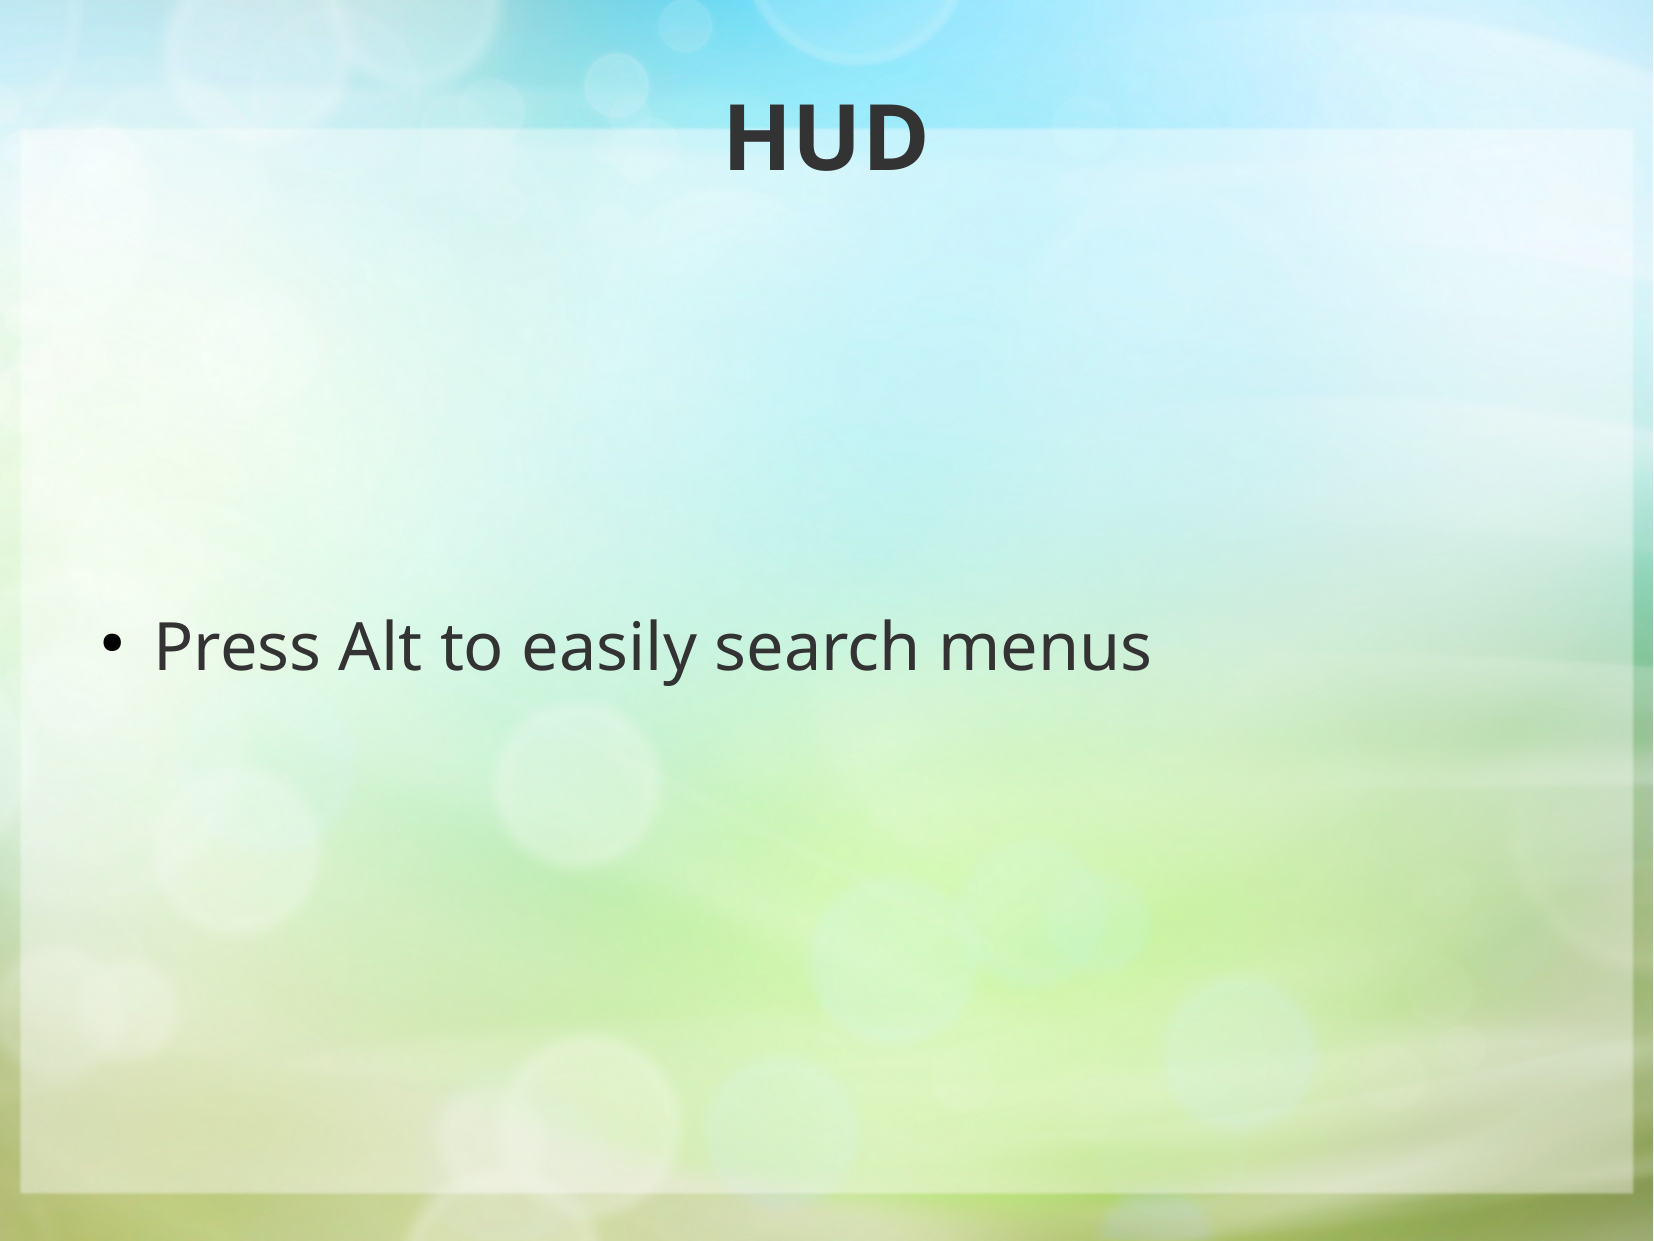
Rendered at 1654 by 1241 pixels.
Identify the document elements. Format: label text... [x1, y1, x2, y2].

picture [0, 0, 1654, 1241]
list Press Alt to easily search menus [82, 285, 1571, 1005]
title HUD [82, 60, 1571, 211]
